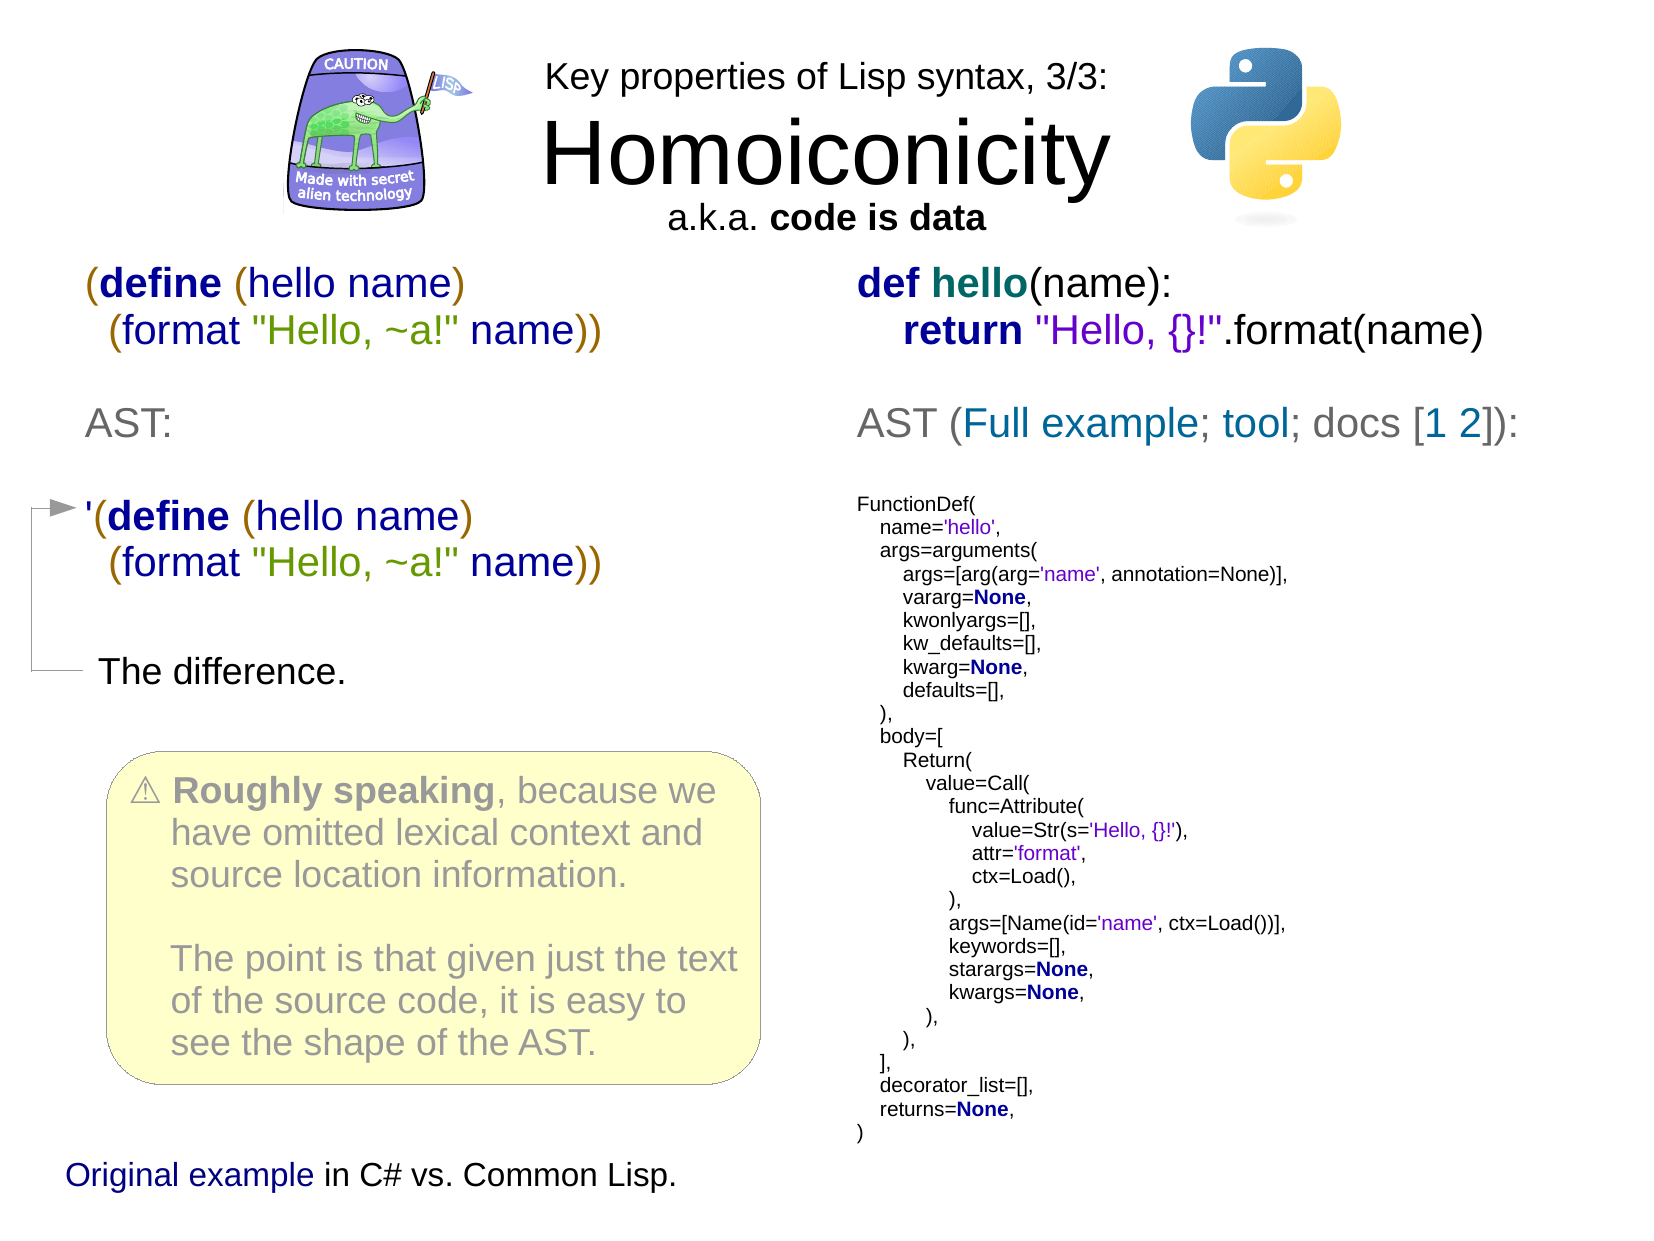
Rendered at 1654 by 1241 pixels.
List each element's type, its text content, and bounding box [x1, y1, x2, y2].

text_box (define (hello name) (format "Hello, ~a!" name)) AST: '(define (hello name) (format "Hello, ~a!" name)) [70, 252, 767, 680]
text_box The difference. [83, 643, 362, 701]
text_box Key properties of Lisp syntax, 3/3: [529, 48, 1124, 106]
text_box a.k.a. code is data [652, 188, 1002, 246]
title Homoiconicity [82, 49, 1571, 257]
text_box def hello(name): return "Hello, {}!".format(name) AST (Full example; tool; docs [1 2]): FunctionDef( name='hello', args=arguments( args=[arg(arg='name', annotation=None)], vararg=None, kwonlyargs=[], kw_defaults=[], kwarg=None, defaults=[], ), body=[ Return( value=Call( func=Attribute( value=Str(s='Hello, {}!'), attr='format', ctx=Load(), ), args=[Name(id='name', ctx=Load())], keywords=[], starargs=None, kwargs=None, ), ), ], decorator_list=[], returns=None, ) [842, 252, 1539, 1161]
text_box [754, 780, 761, 1056]
text_box [106, 778, 114, 1058]
text_box ⚠ Roughly speaking, because we have omitted lexical context and source location information. The point is that given just the text of the source code, it is easy to see the shape of the AST. [114, 762, 754, 1071]
picture [1190, 47, 1352, 242]
text_box Original example in C# vs. Common Lisp. [50, 1149, 693, 1202]
text_box [125, 1071, 742, 1085]
text_box [129, 751, 738, 762]
picture [283, 46, 476, 214]
